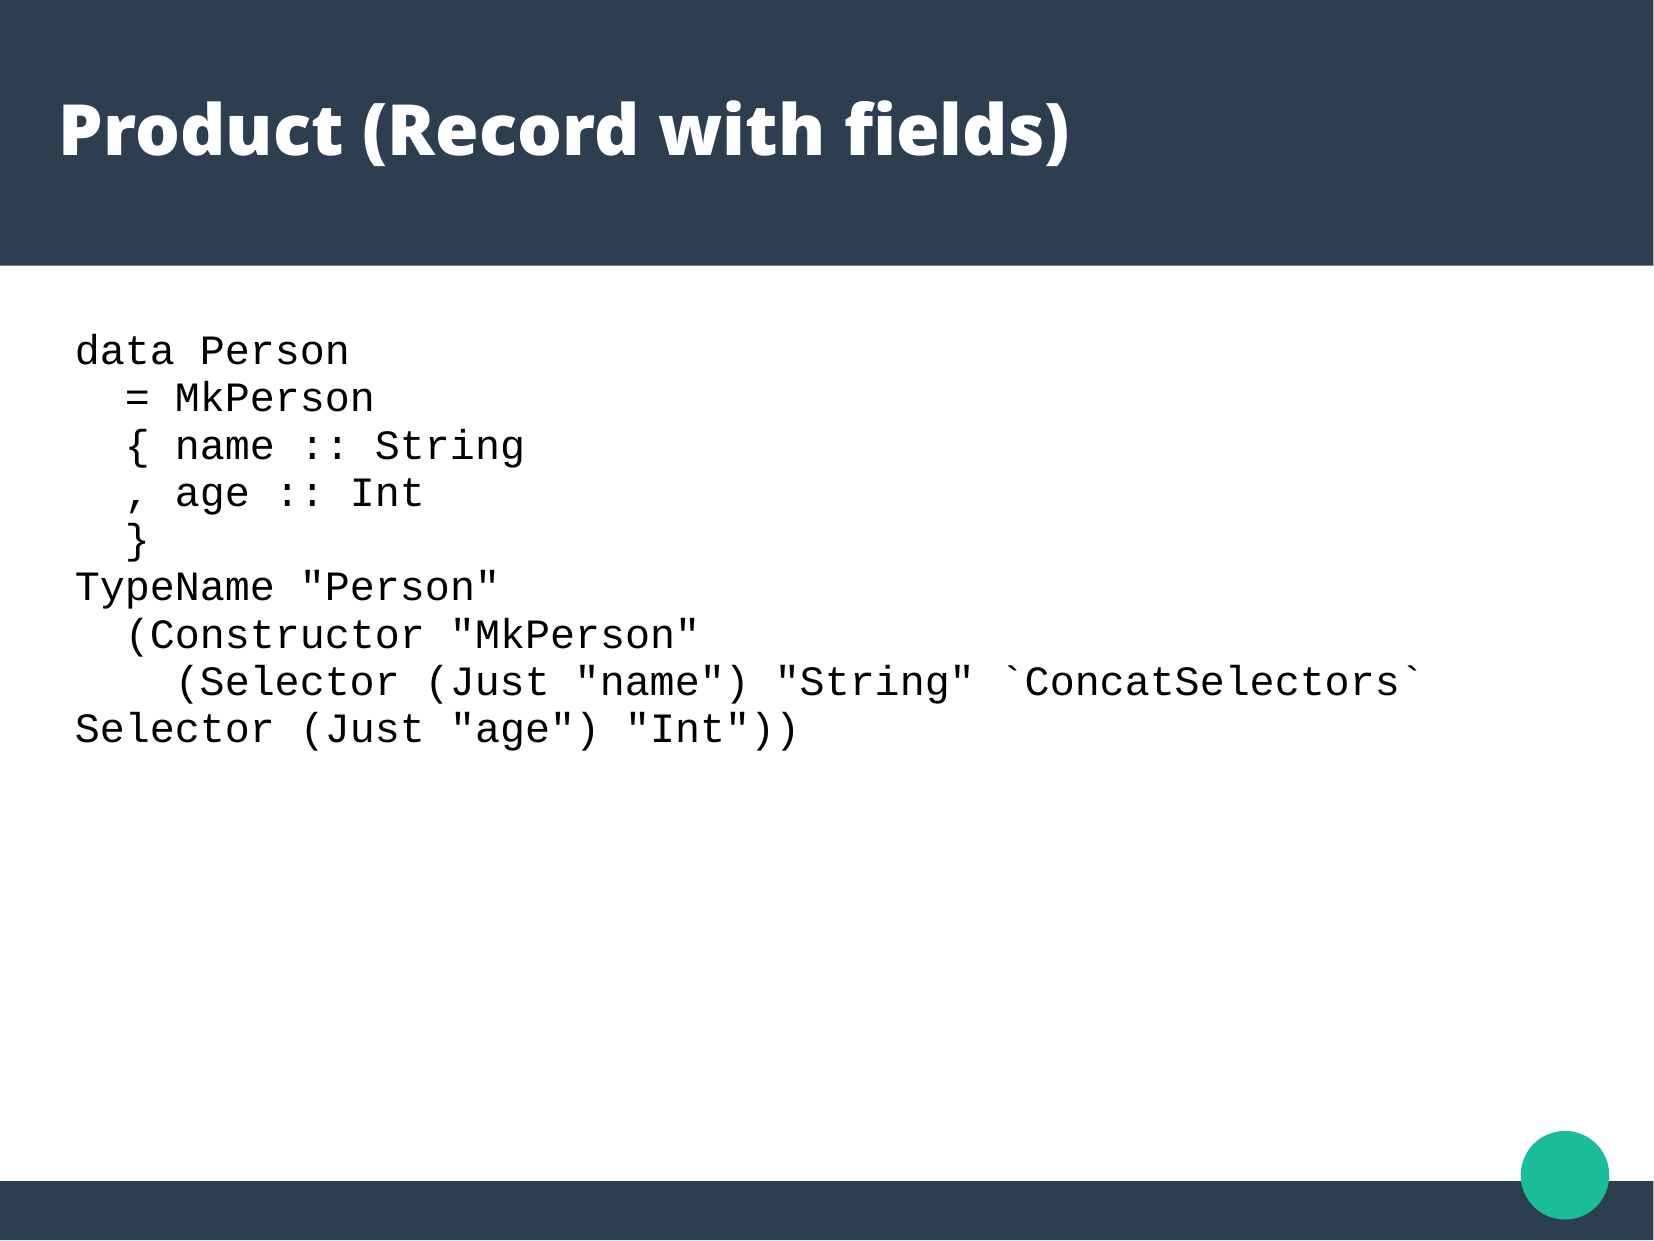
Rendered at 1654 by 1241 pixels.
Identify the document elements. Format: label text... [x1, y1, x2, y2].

title Product (Record with fields) [59, 49, 1595, 207]
text_box data Person = MkPerson { name :: String , age :: Int } TypeName "Person" (Constructor "MkPerson" (Selector (Just "name") "String" `ConcatSelectors` Selector (Just "age") "Int")) [60, 322, 1606, 857]
